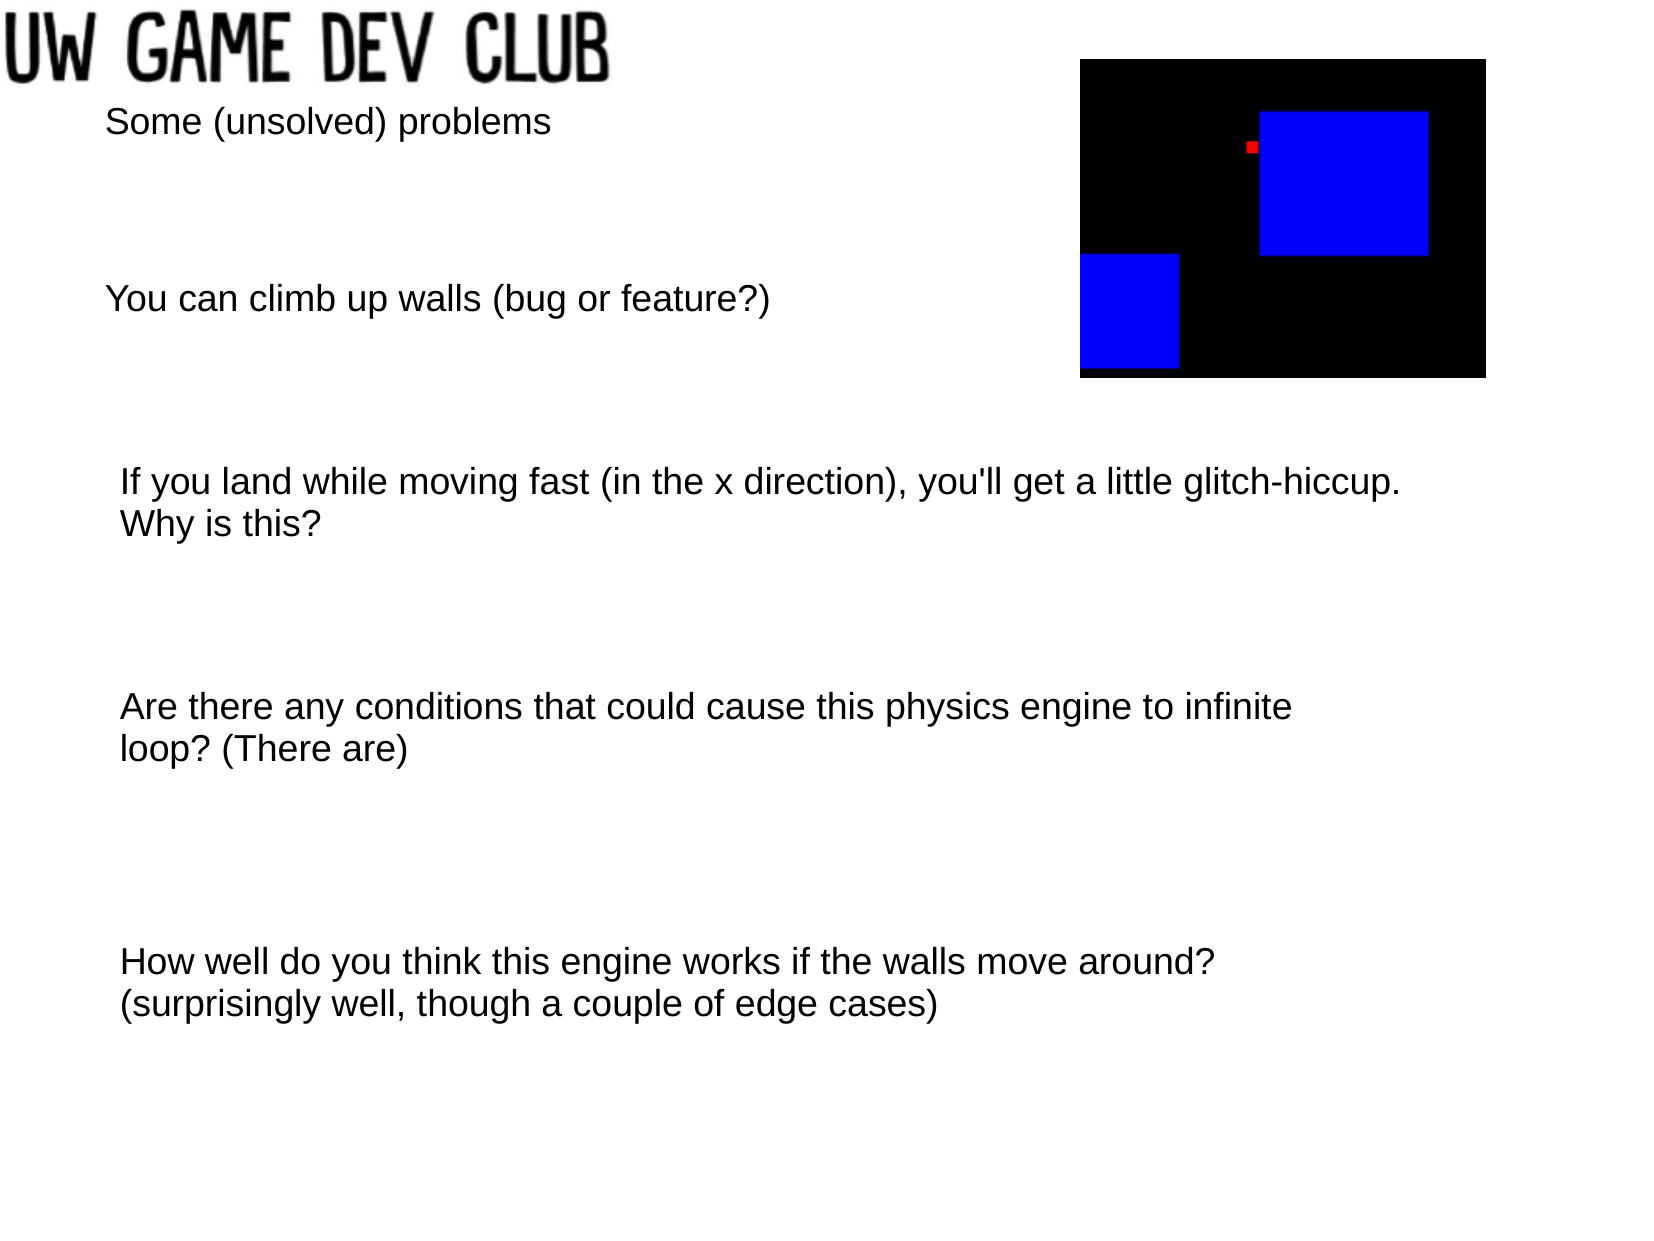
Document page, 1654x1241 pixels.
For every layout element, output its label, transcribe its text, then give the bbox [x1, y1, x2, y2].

text_box You can climb up walls (bug or feature?) [90, 270, 1080, 327]
text_box How well do you think this engine works if the walls move around? (surprisingly well, though a couple of edge cases) [105, 933, 1366, 1032]
text_box Some (unsolved) problems [90, 93, 736, 151]
text_box Are there any conditions that could cause this physics engine to infinite loop? (There are) [105, 678, 1366, 777]
picture [1080, 59, 1486, 378]
picture [1, 0, 617, 90]
text_box If you land while moving fast (in the x direction), you'll get a little glitch-hiccup. Why is this? [105, 453, 1426, 552]
